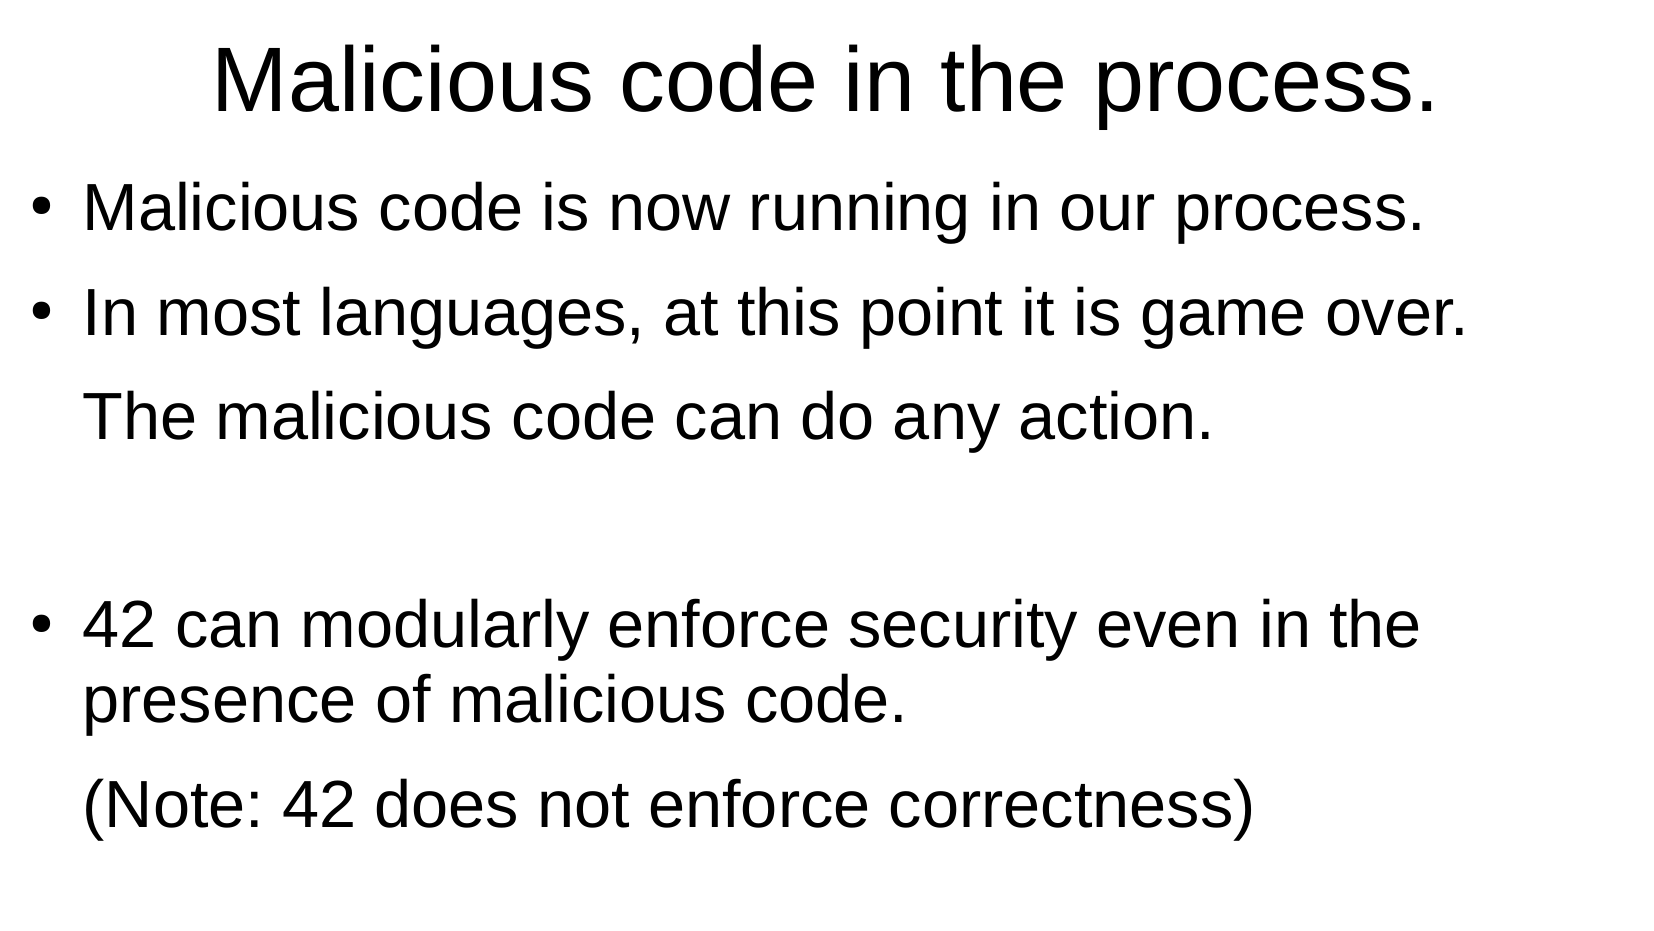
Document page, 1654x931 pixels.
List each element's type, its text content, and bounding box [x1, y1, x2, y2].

list Malicious code is now running in our process. In most languages, at this point it is game over. The malicious code can do any action. 42 can modularly enforce security even in the presence of malicious code. (Note: 42 does not enforce correctness) [11, 170, 1583, 883]
title Malicious code in the process. [82, 1, 1571, 157]
